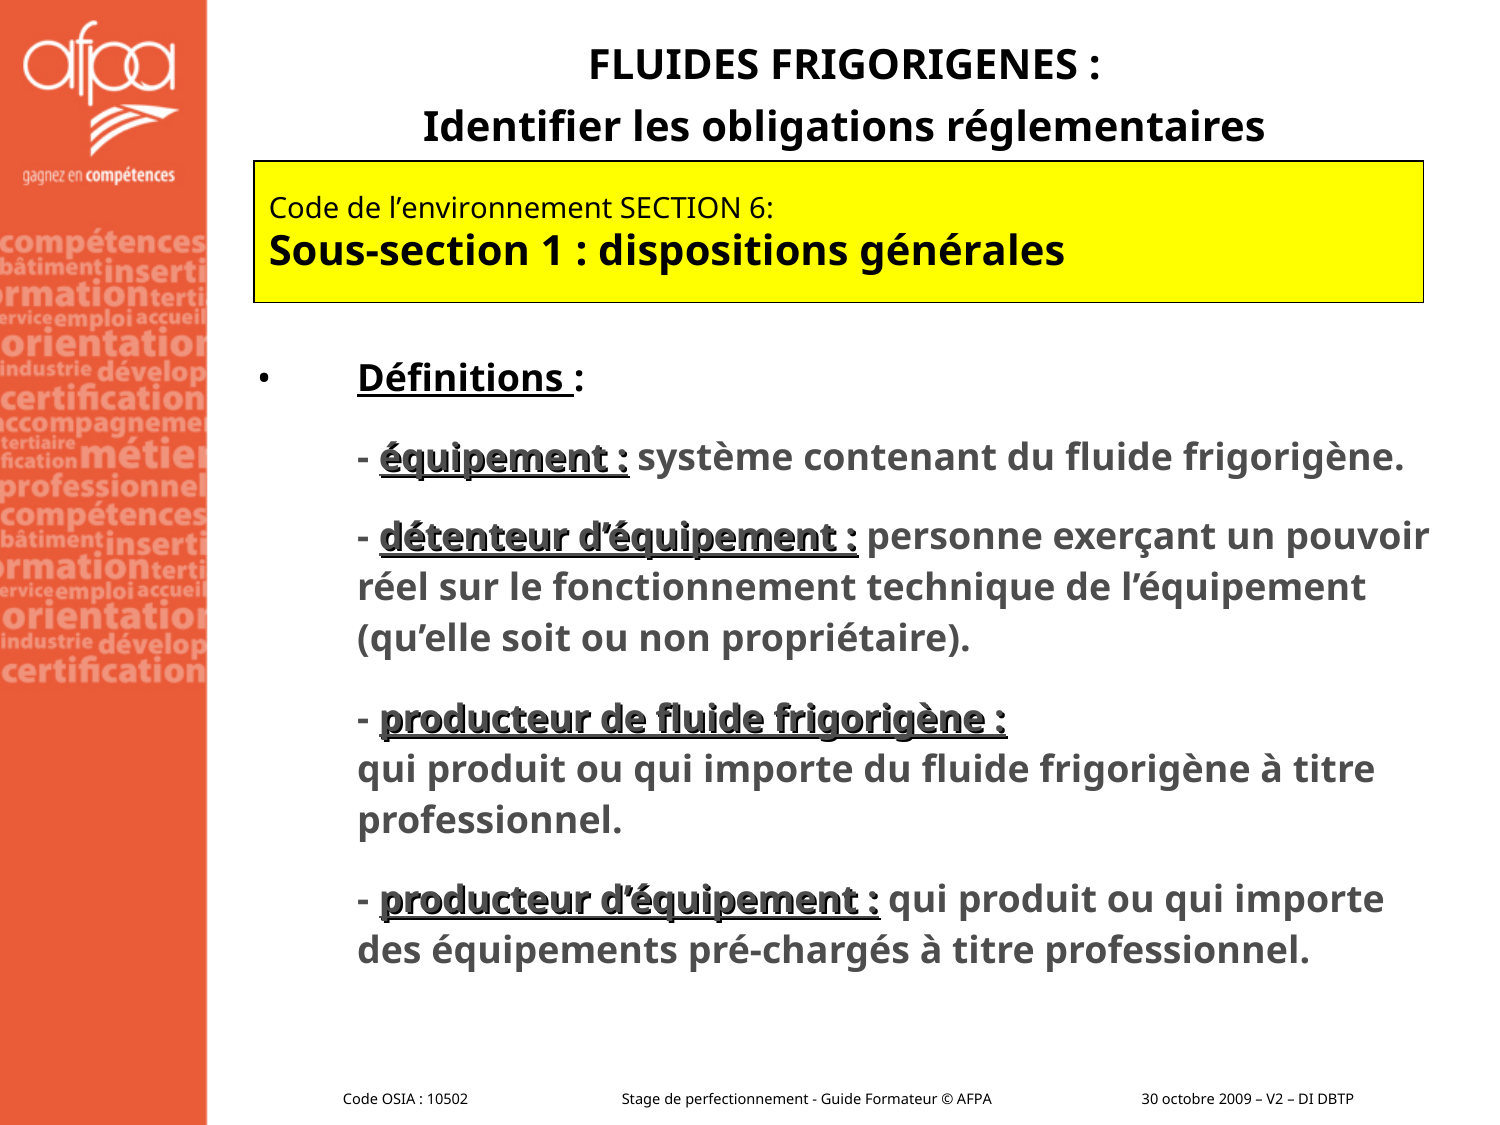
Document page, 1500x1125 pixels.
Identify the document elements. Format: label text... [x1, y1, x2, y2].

picture [0, 0, 1500, 1125]
title Définitions : - équipement : système contenant du fluide frigorigène. - détenteur d’équipement : personne exerçant un pouvoir réel sur le fonctionnement technique de l’équipement (qu’elle soit ou non propriétaire). - producteur de fluide frigorigène : qui produit ou qui importe du fluide frigorigène à titre professionnel. - producteur d’équipement : qui produit ou qui importe des équipements pré-chargés à titre professionnel. [242, 290, 1459, 1035]
subtitle FLUIDES FRIGORIGENES : Identifier les obligations réglementaires [242, 31, 1447, 202]
text_box Code de l’environnement SECTION 6: Sous-section 1 : dispositions générales [253, 160, 1424, 303]
